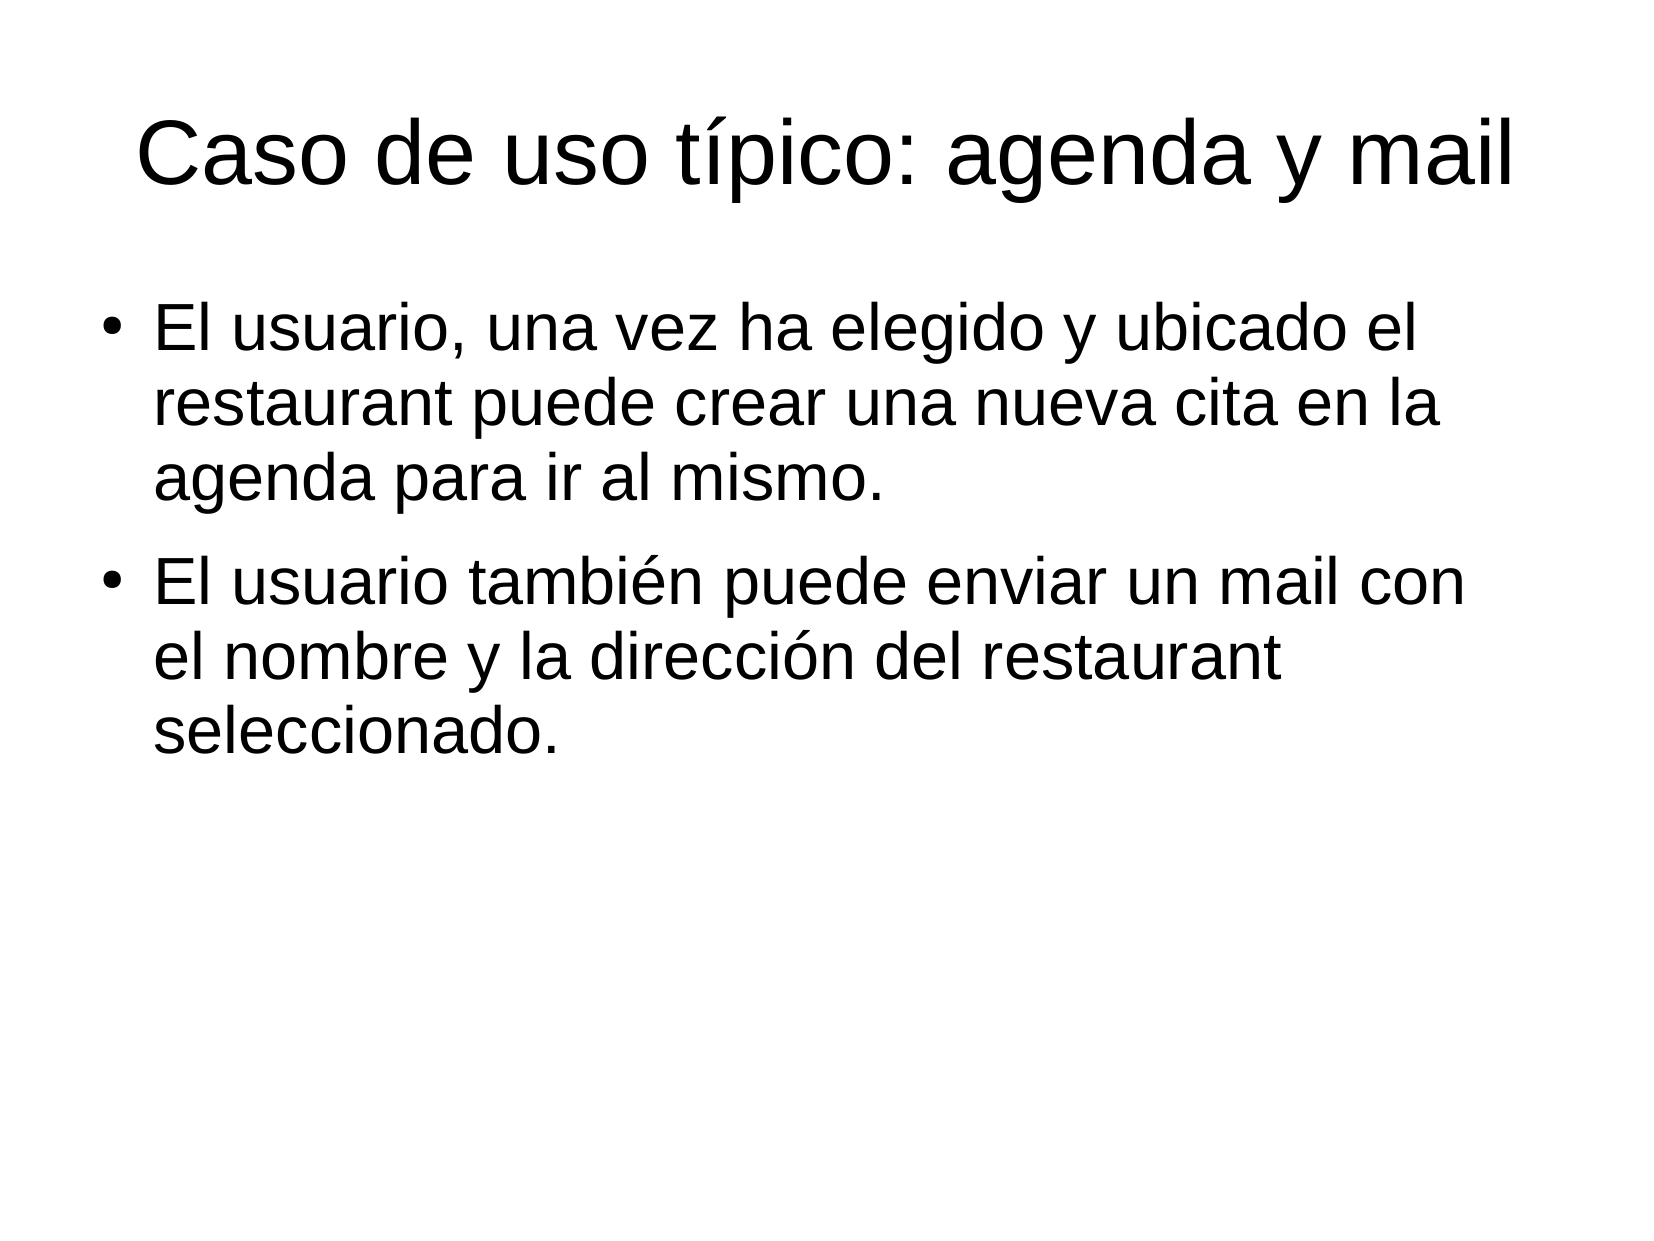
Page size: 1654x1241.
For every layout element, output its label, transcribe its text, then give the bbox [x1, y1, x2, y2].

title Caso de uso típico: agenda y mail [82, 49, 1571, 257]
list El usuario, una vez ha elegido y ubicado el restaurant puede crear una nueva cita en la agenda para ir al mismo. El usuario también puede enviar un mail con el nombre y la dirección del restaurant seleccionado. [82, 290, 1538, 1010]
